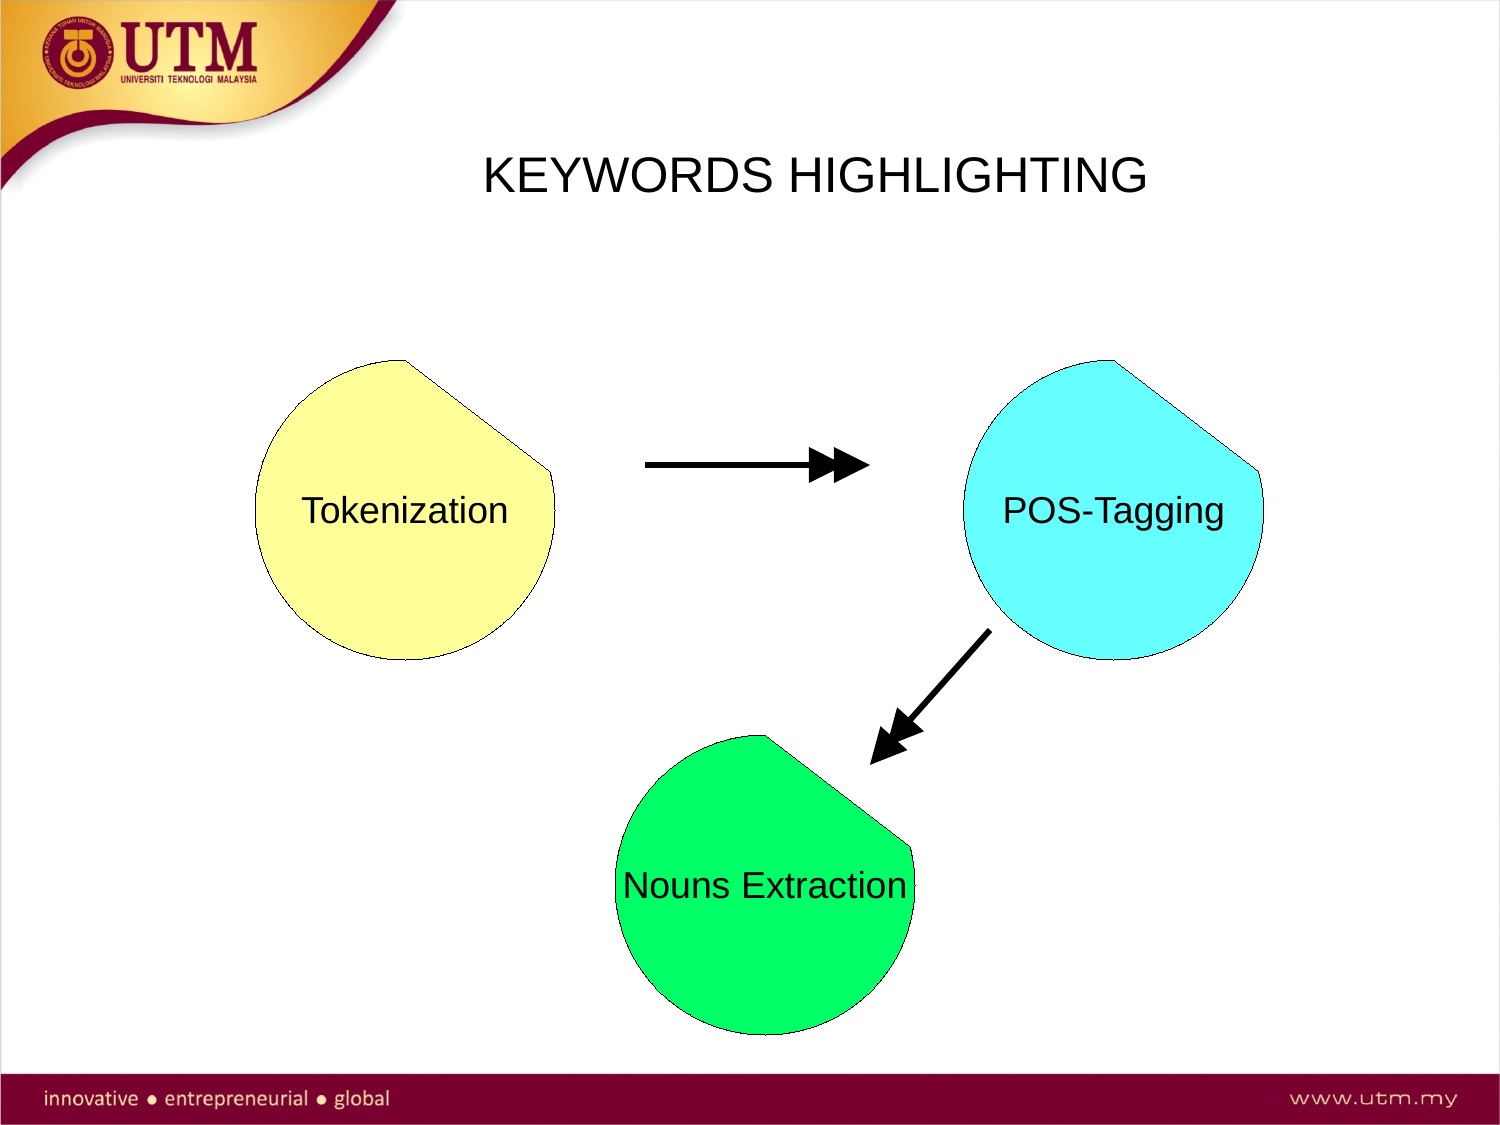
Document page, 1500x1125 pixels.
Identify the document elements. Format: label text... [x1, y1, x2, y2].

picture [0, 0, 1500, 1125]
text_box POS-Tagging [963, 360, 1264, 661]
text_box Nouns Extraction [615, 735, 916, 1036]
text_box KEYWORDS HIGHLIGHTING [440, 139, 1191, 211]
text_box Tokenization [255, 360, 556, 661]
